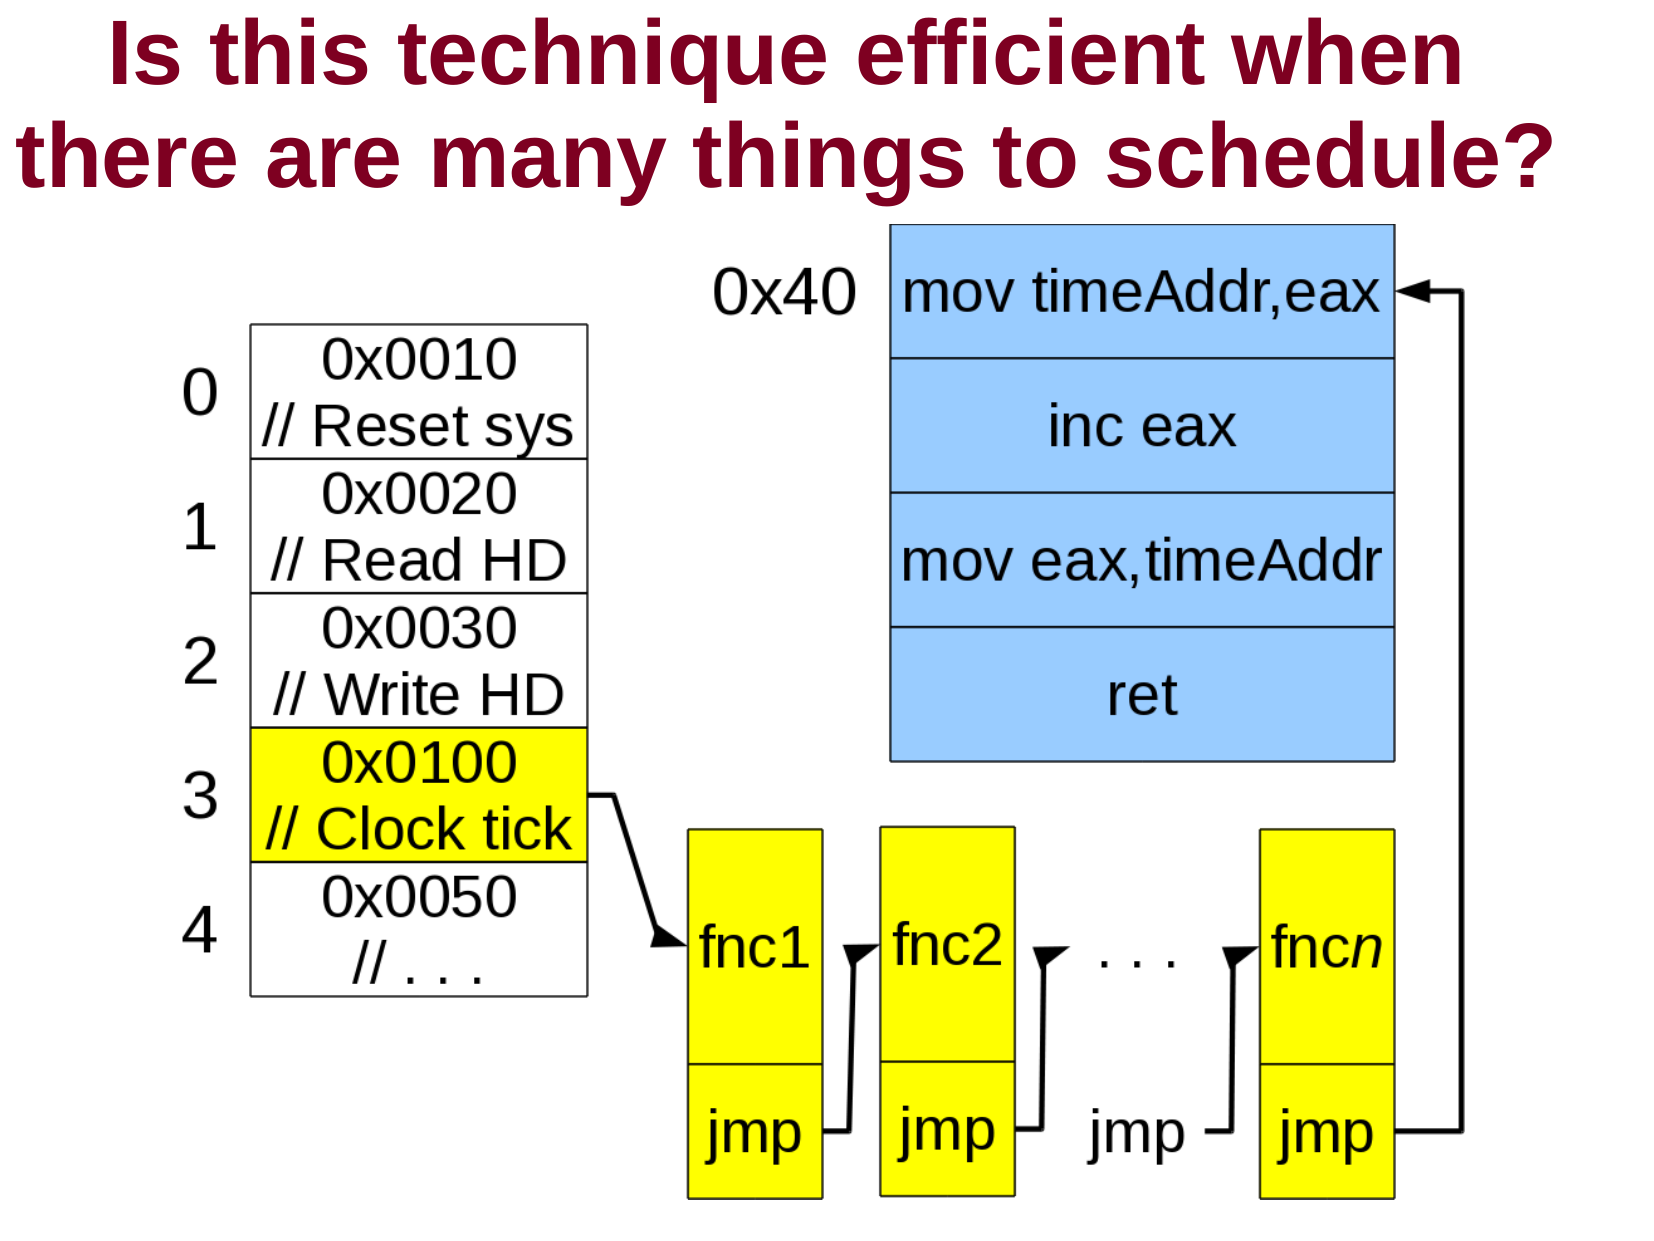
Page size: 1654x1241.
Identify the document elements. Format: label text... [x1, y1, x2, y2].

picture [0, 0, 1654, 1241]
title Is this technique efficient when there are many things to schedule? [0, 0, 1576, 214]
